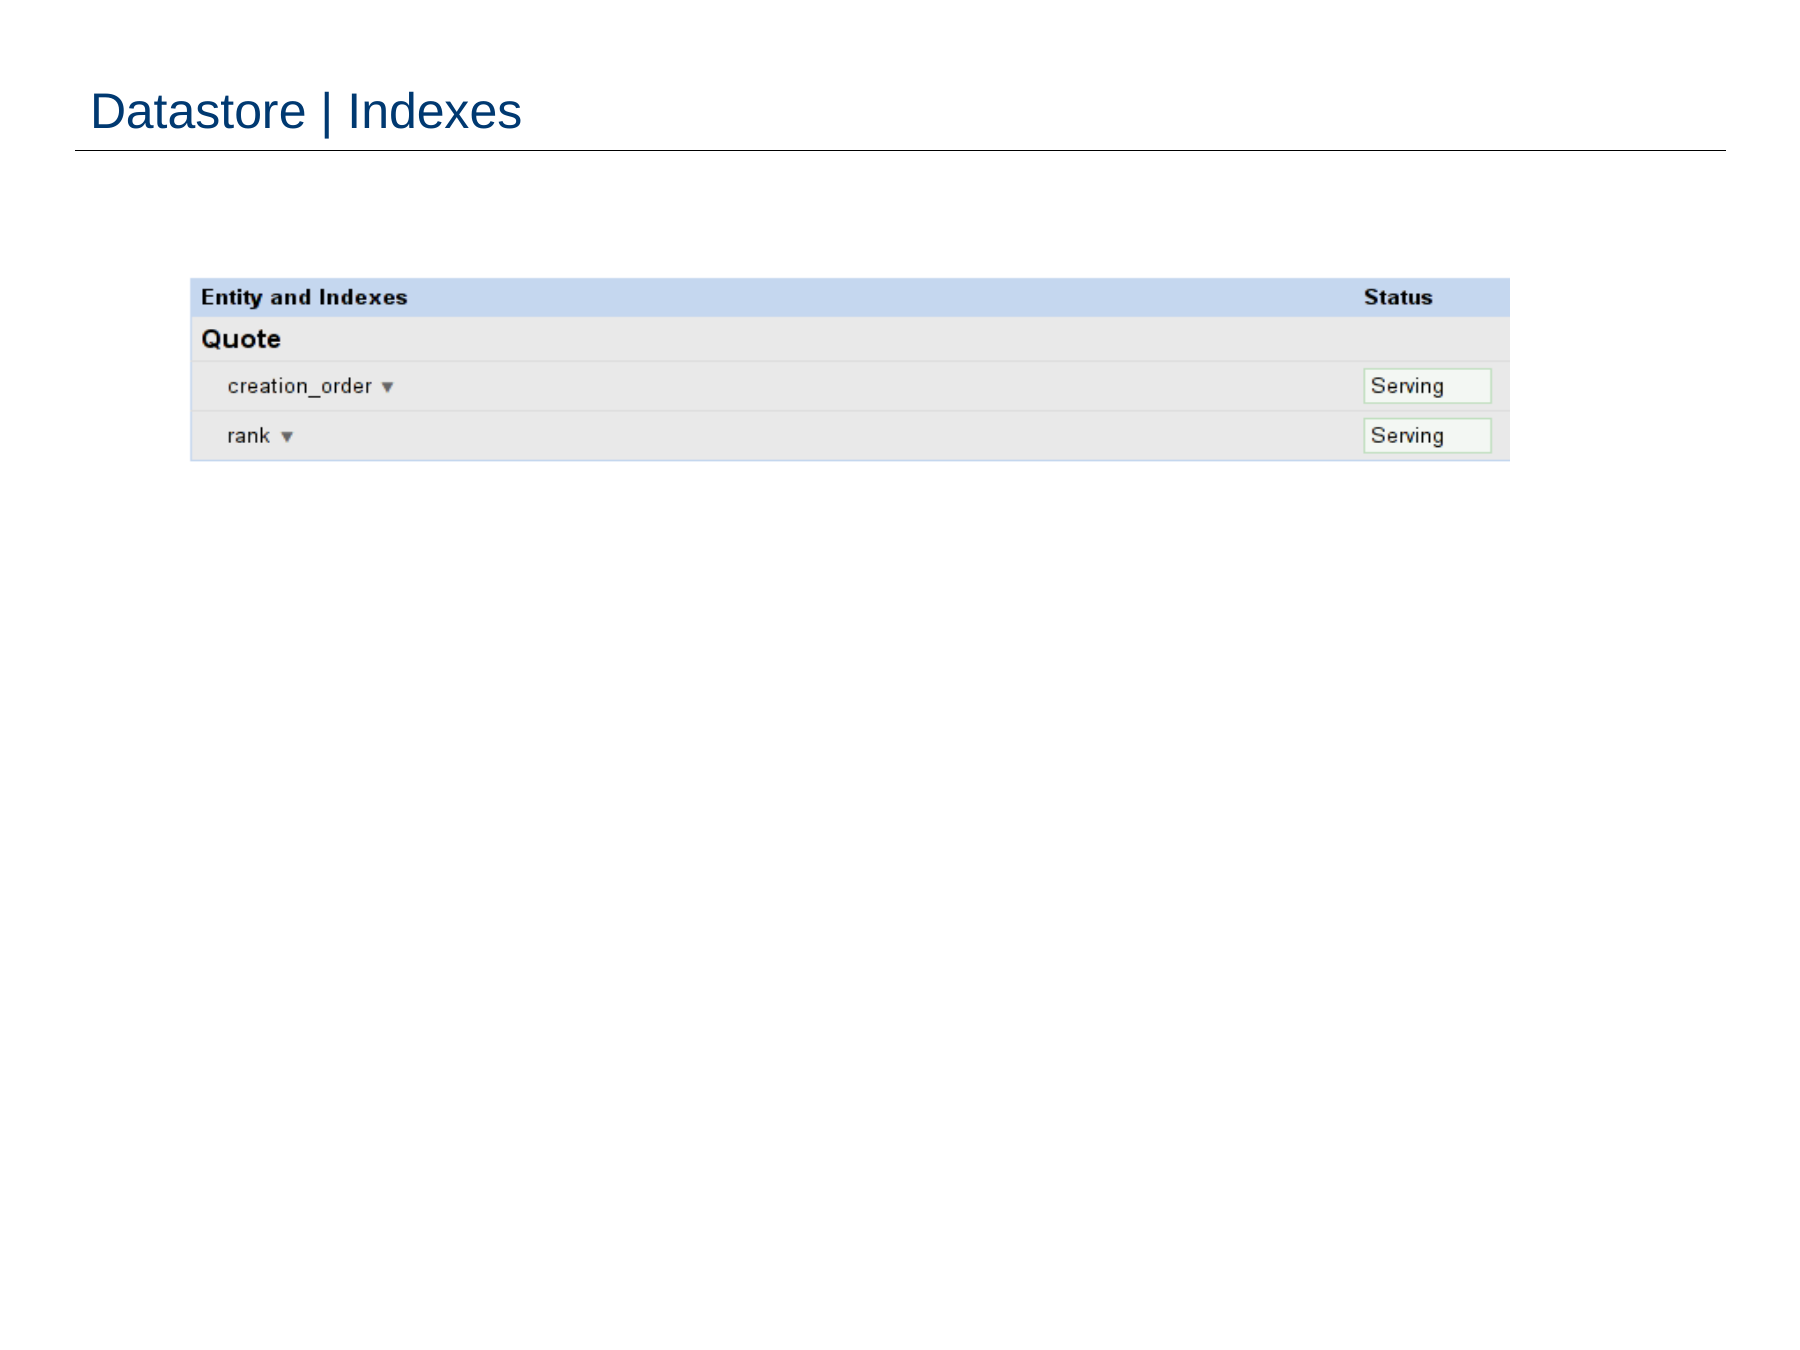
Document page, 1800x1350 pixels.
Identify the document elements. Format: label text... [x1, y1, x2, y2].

picture [180, 269, 1510, 474]
title Datastore | Indexes [90, 38, 1711, 147]
